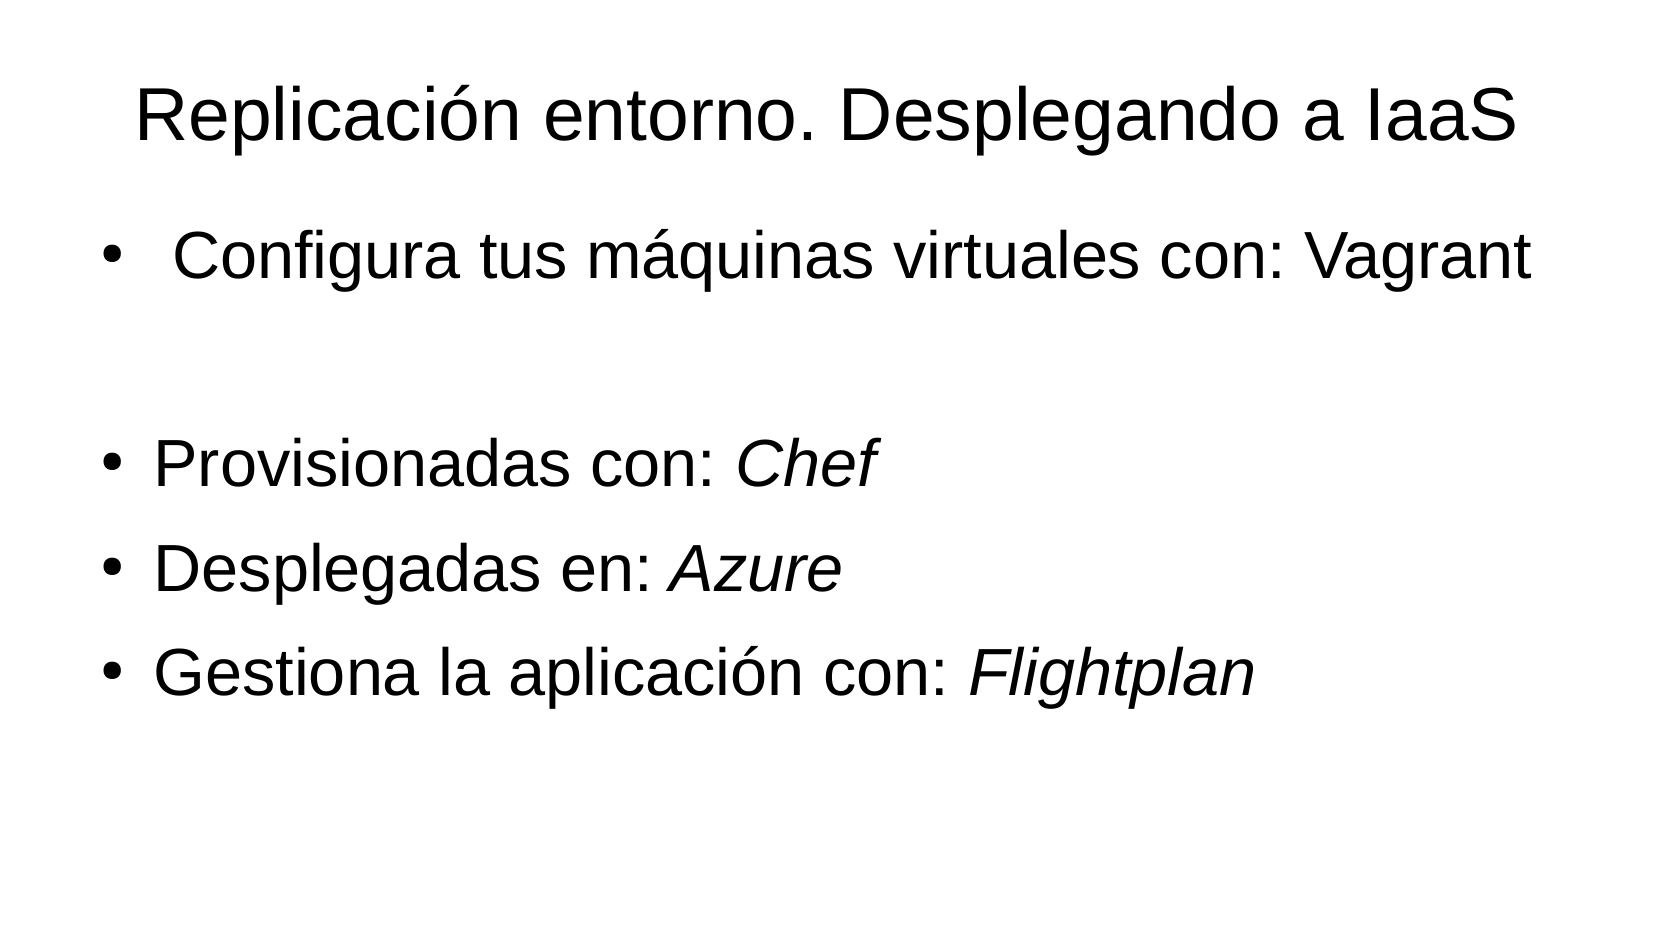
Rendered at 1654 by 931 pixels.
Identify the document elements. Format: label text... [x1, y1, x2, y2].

list Configura tus máquinas virtuales con: Vagrant Provisionadas con: Chef Desplegadas en: Azure Gestiona la aplicación con: Flightplan [82, 217, 1571, 758]
title Replicación entorno. Desplegando a IaaS [82, 37, 1571, 193]
